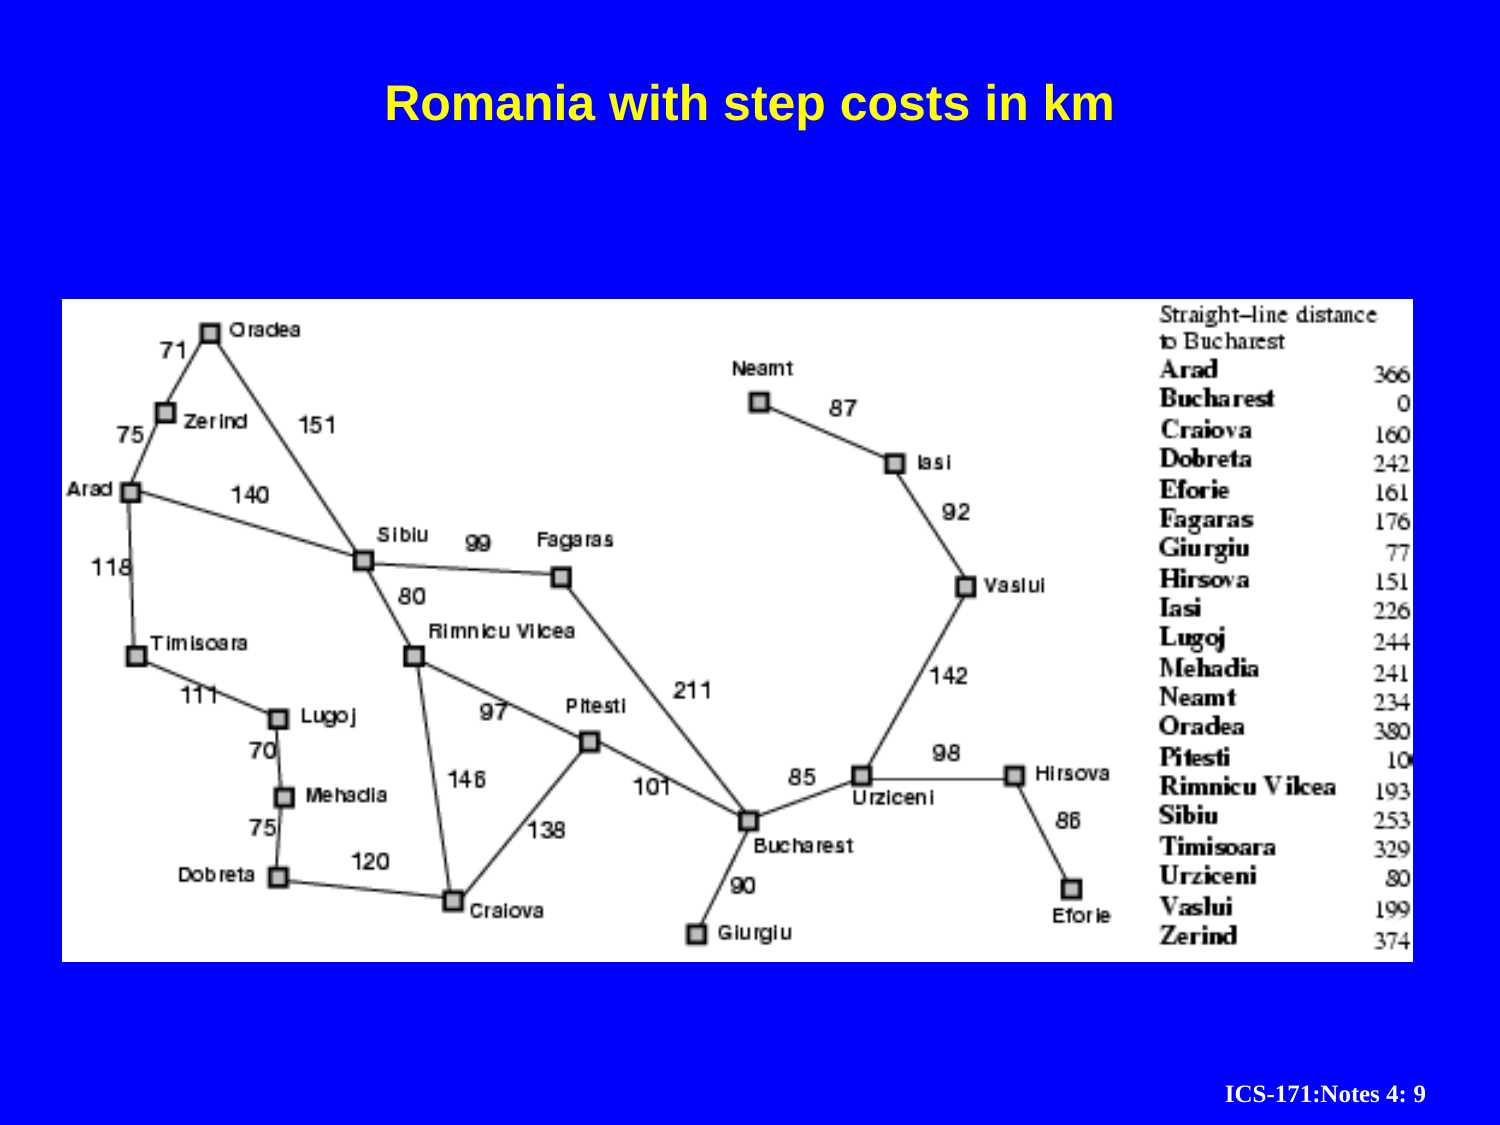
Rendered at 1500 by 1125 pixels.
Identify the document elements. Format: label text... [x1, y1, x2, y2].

picture [62, 299, 1413, 962]
title Romania with step costs in km [112, 49, 1388, 150]
